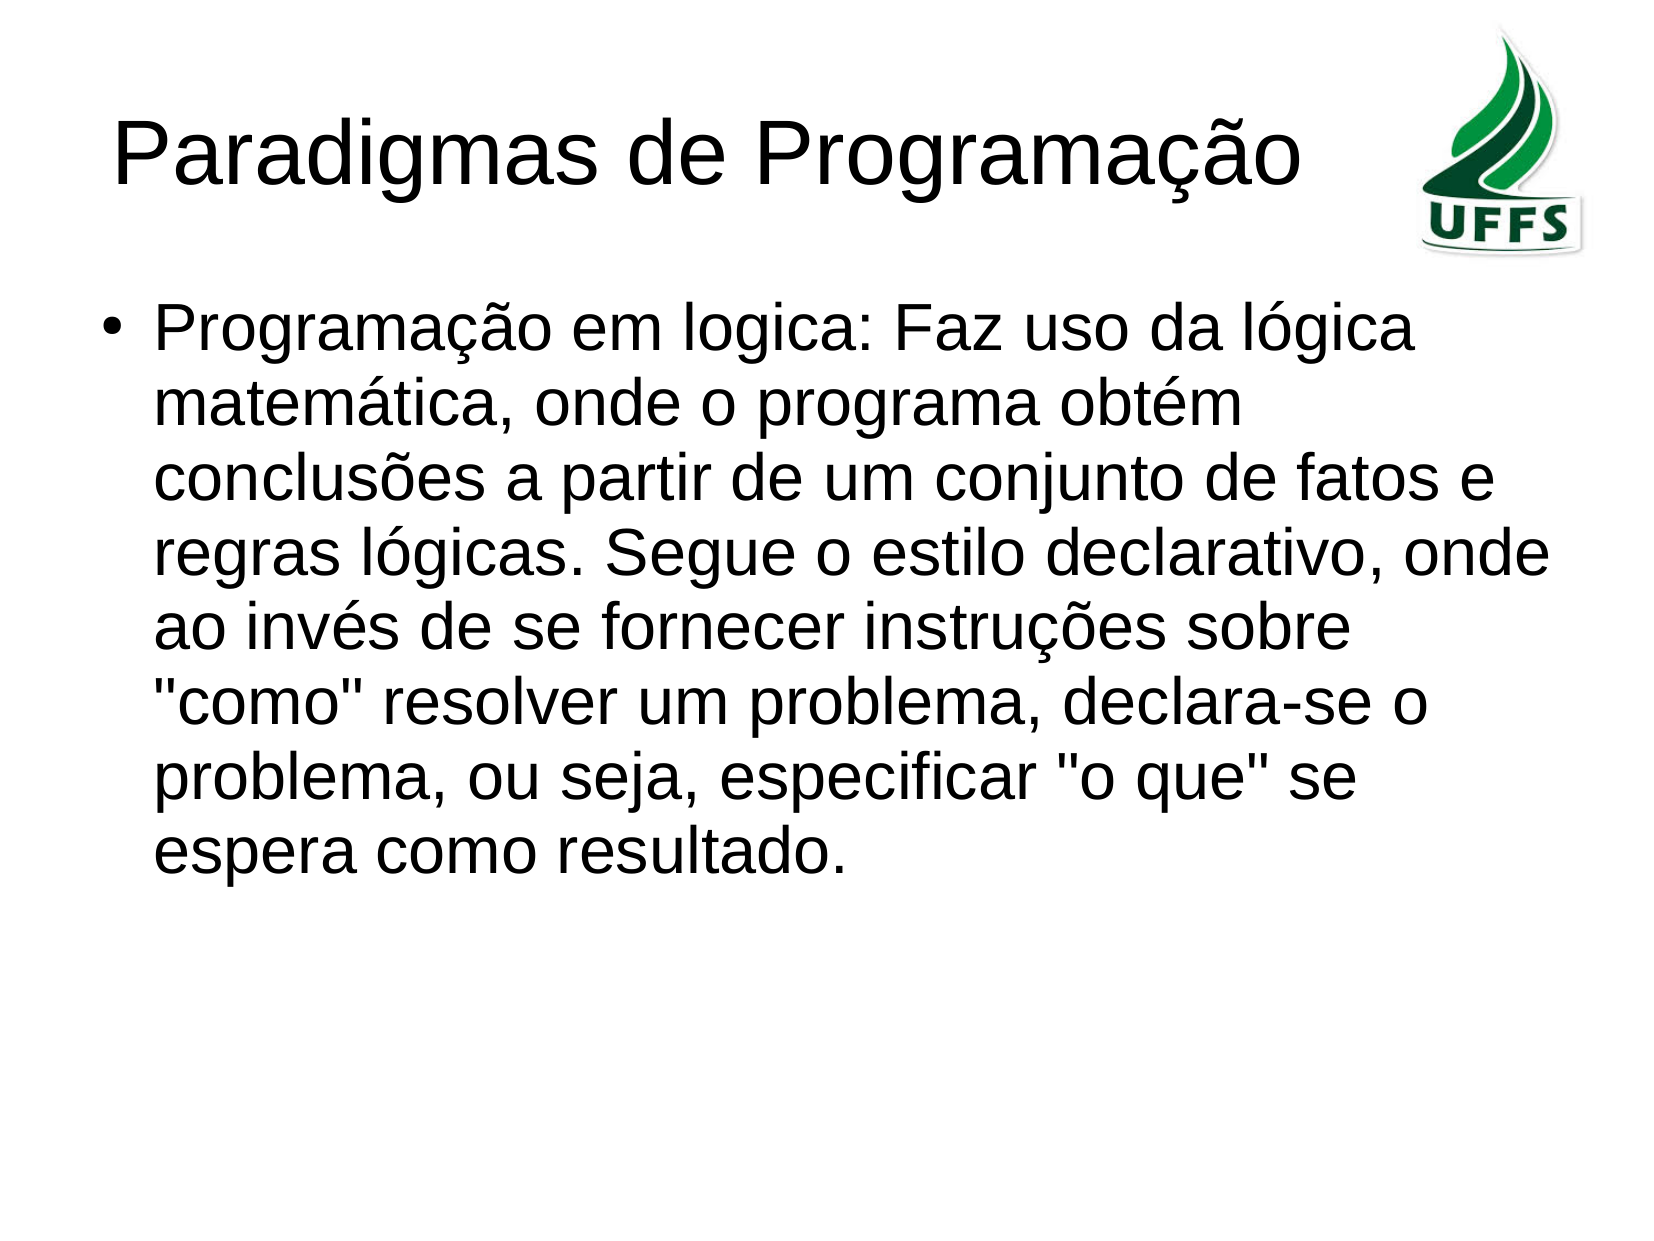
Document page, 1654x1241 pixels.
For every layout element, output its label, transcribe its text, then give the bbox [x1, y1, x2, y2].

title Paradigmas de Programação [82, 49, 1335, 257]
list Programação em logica: Faz uso da lógica matemática, onde o programa obtém conclusões a partir de um conjunto de fatos e regras lógicas. Segue o estilo declarativo, onde ao invés de se fornecer instruções sobre "como" resolver um problema, declara-se o problema, ou seja, especificar "o que" se espera como resultado. [82, 290, 1571, 1182]
picture [1381, 20, 1624, 272]
